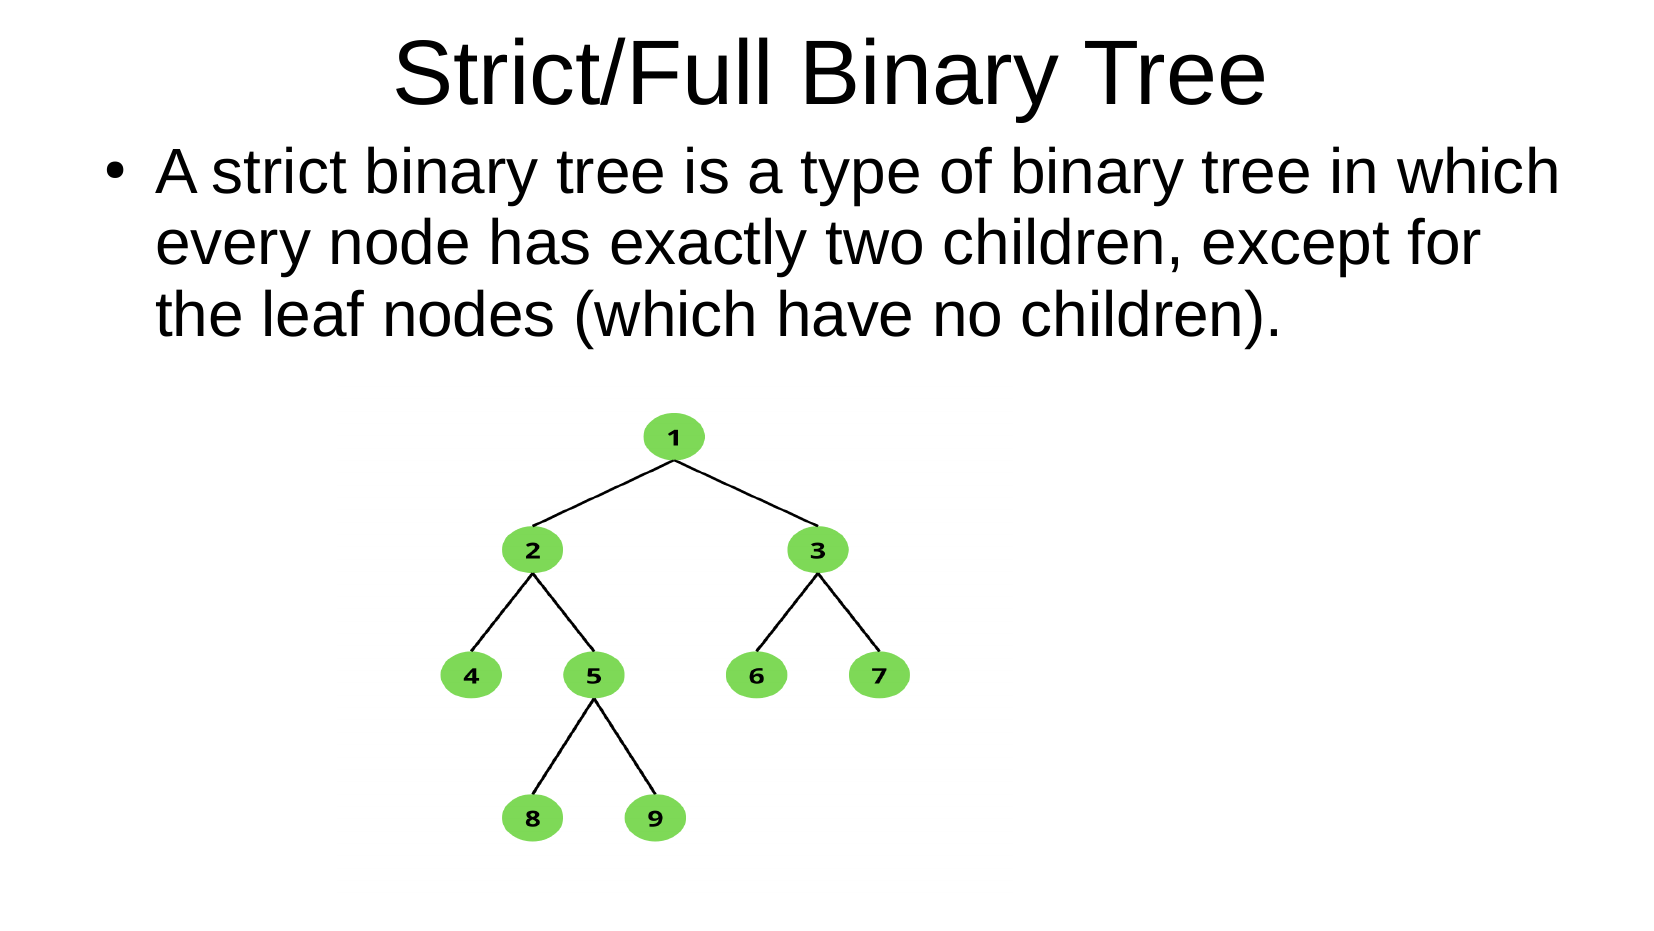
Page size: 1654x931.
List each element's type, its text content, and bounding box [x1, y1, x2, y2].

picture [337, 374, 1013, 893]
title Strict/Full Binary Tree [86, 0, 1576, 135]
list A strict binary tree is a type of binary tree in which every node has exactly two children, except for the leaf nodes (which have no children). [86, 135, 1576, 413]
